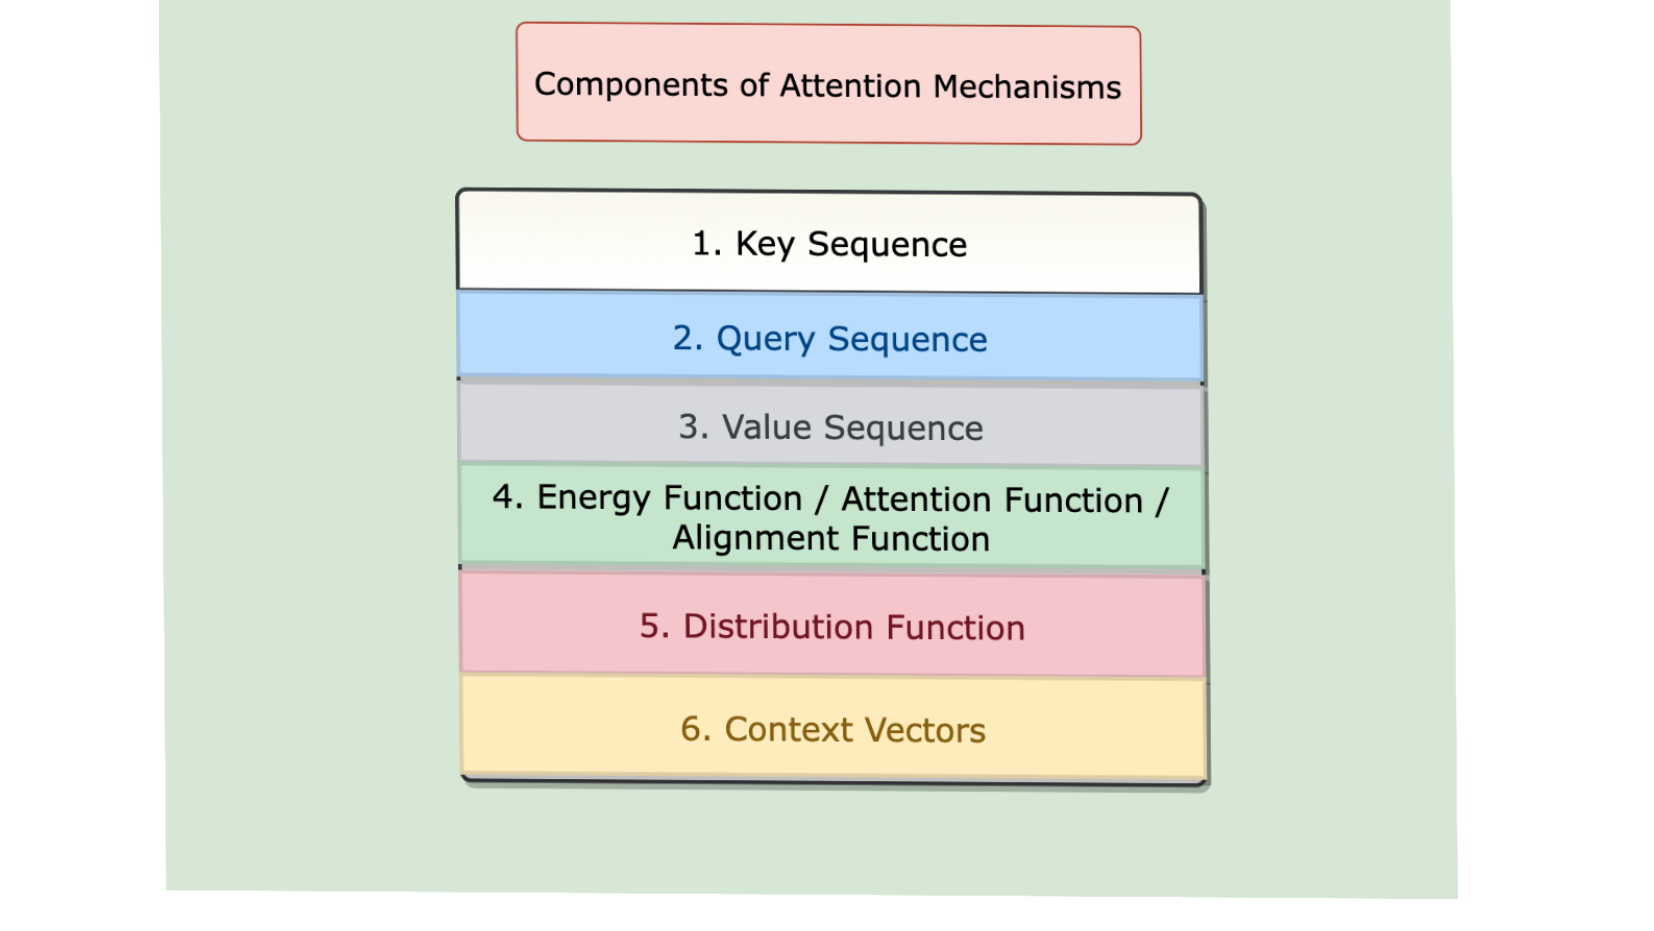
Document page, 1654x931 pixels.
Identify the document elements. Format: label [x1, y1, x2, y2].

picture [158, 0, 1458, 899]
